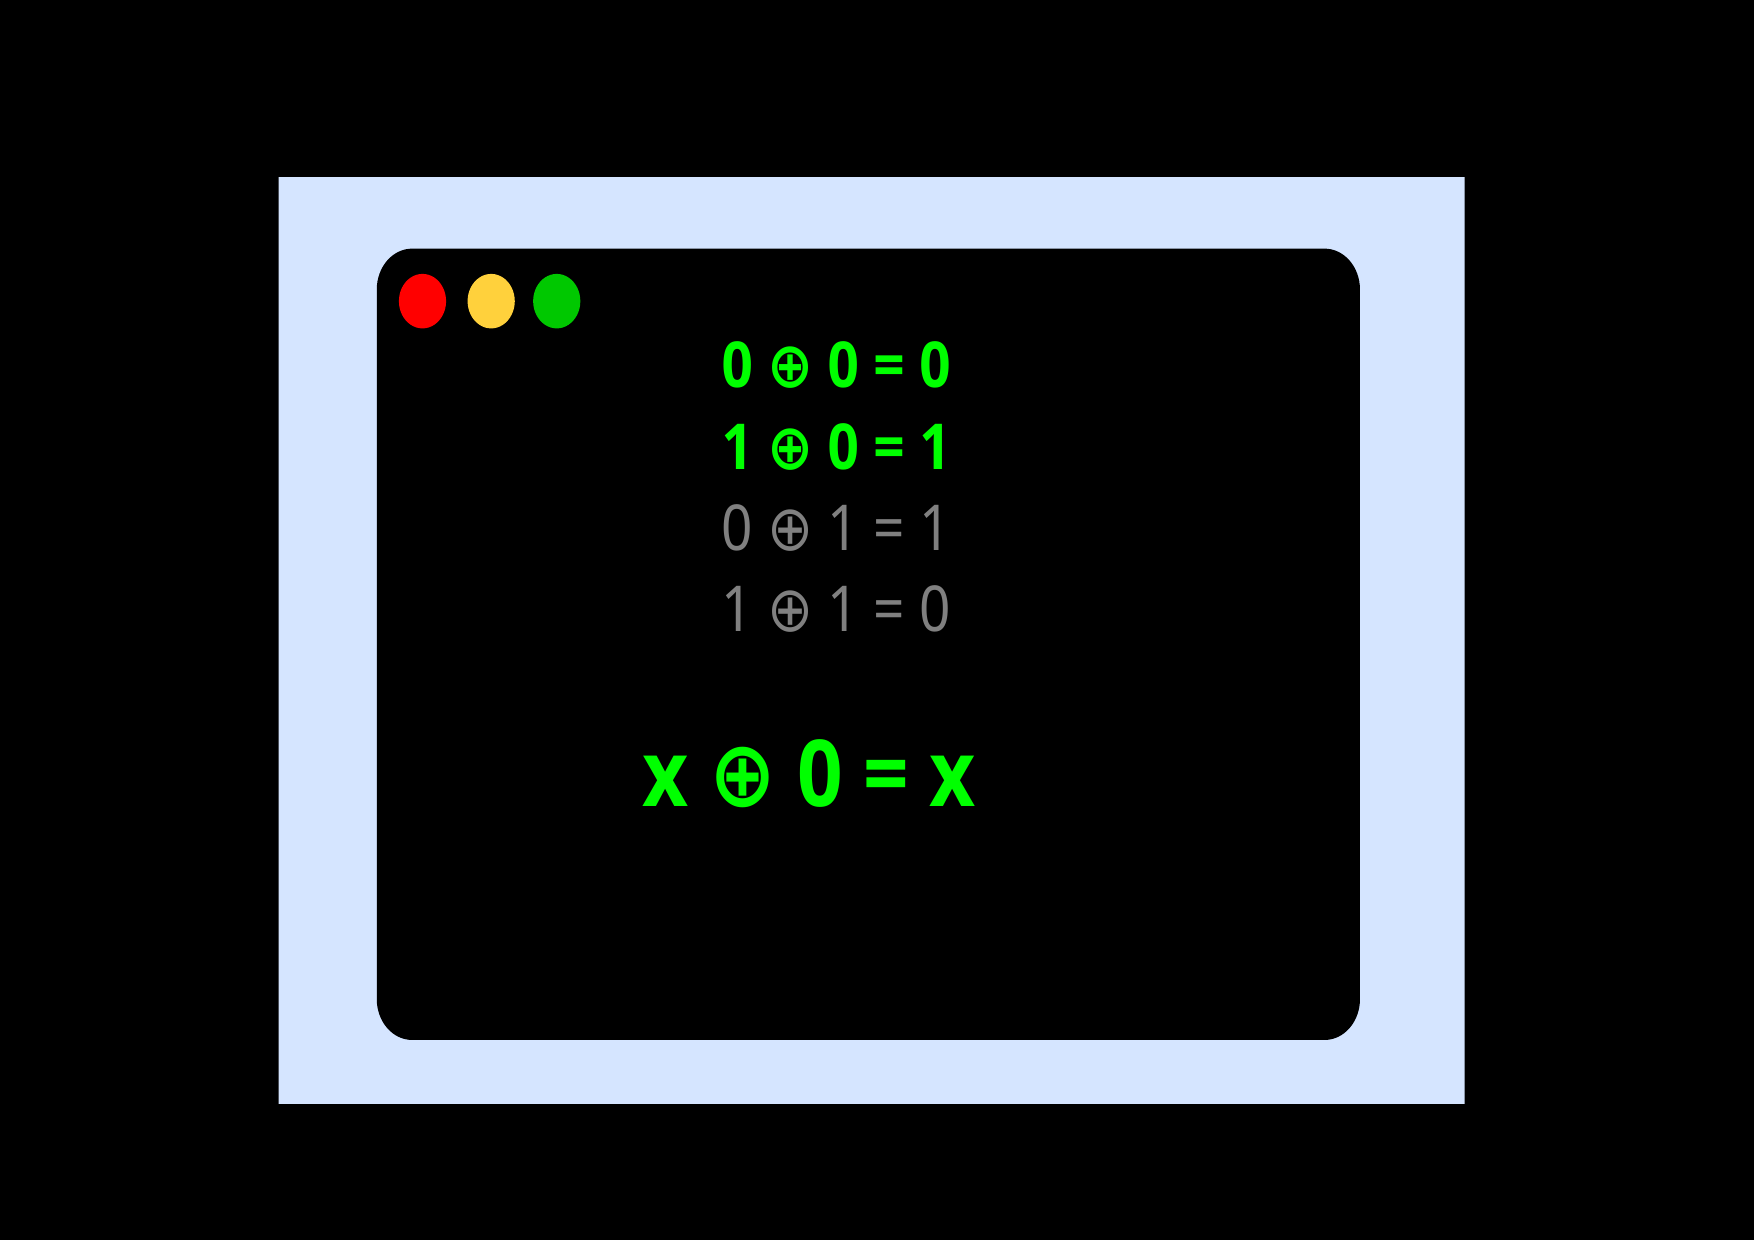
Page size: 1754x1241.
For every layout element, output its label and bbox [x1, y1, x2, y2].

picture [278, 177, 1465, 1104]
